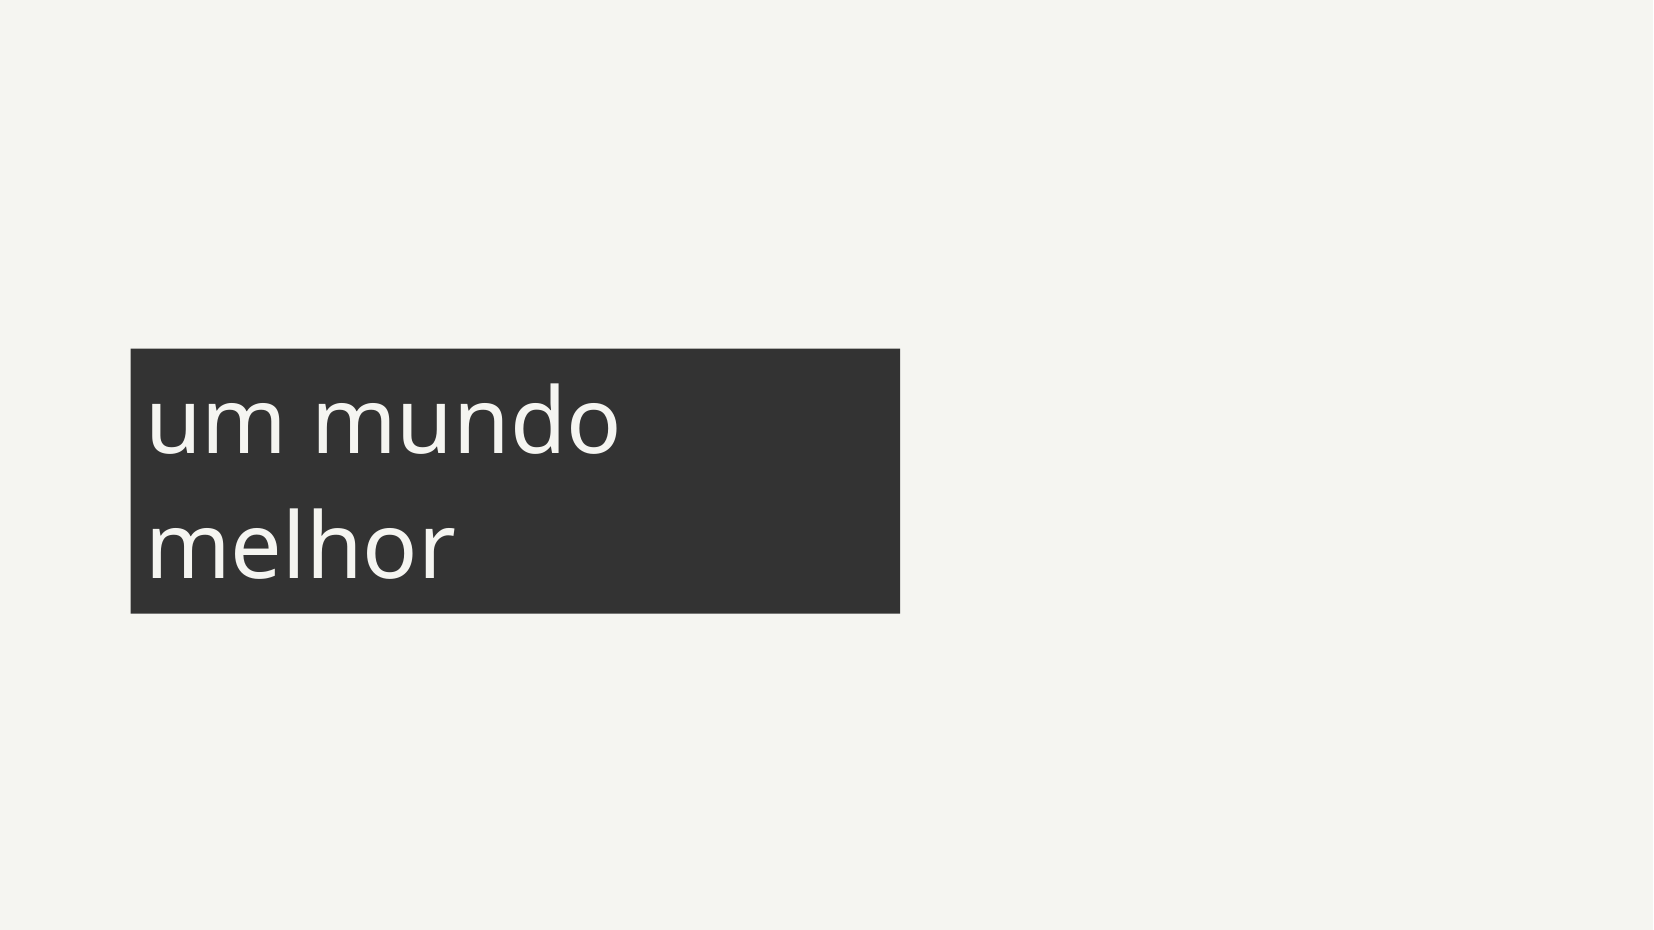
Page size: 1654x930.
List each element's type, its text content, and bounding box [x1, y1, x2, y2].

text_box um mundo melhor [130, 348, 901, 456]
